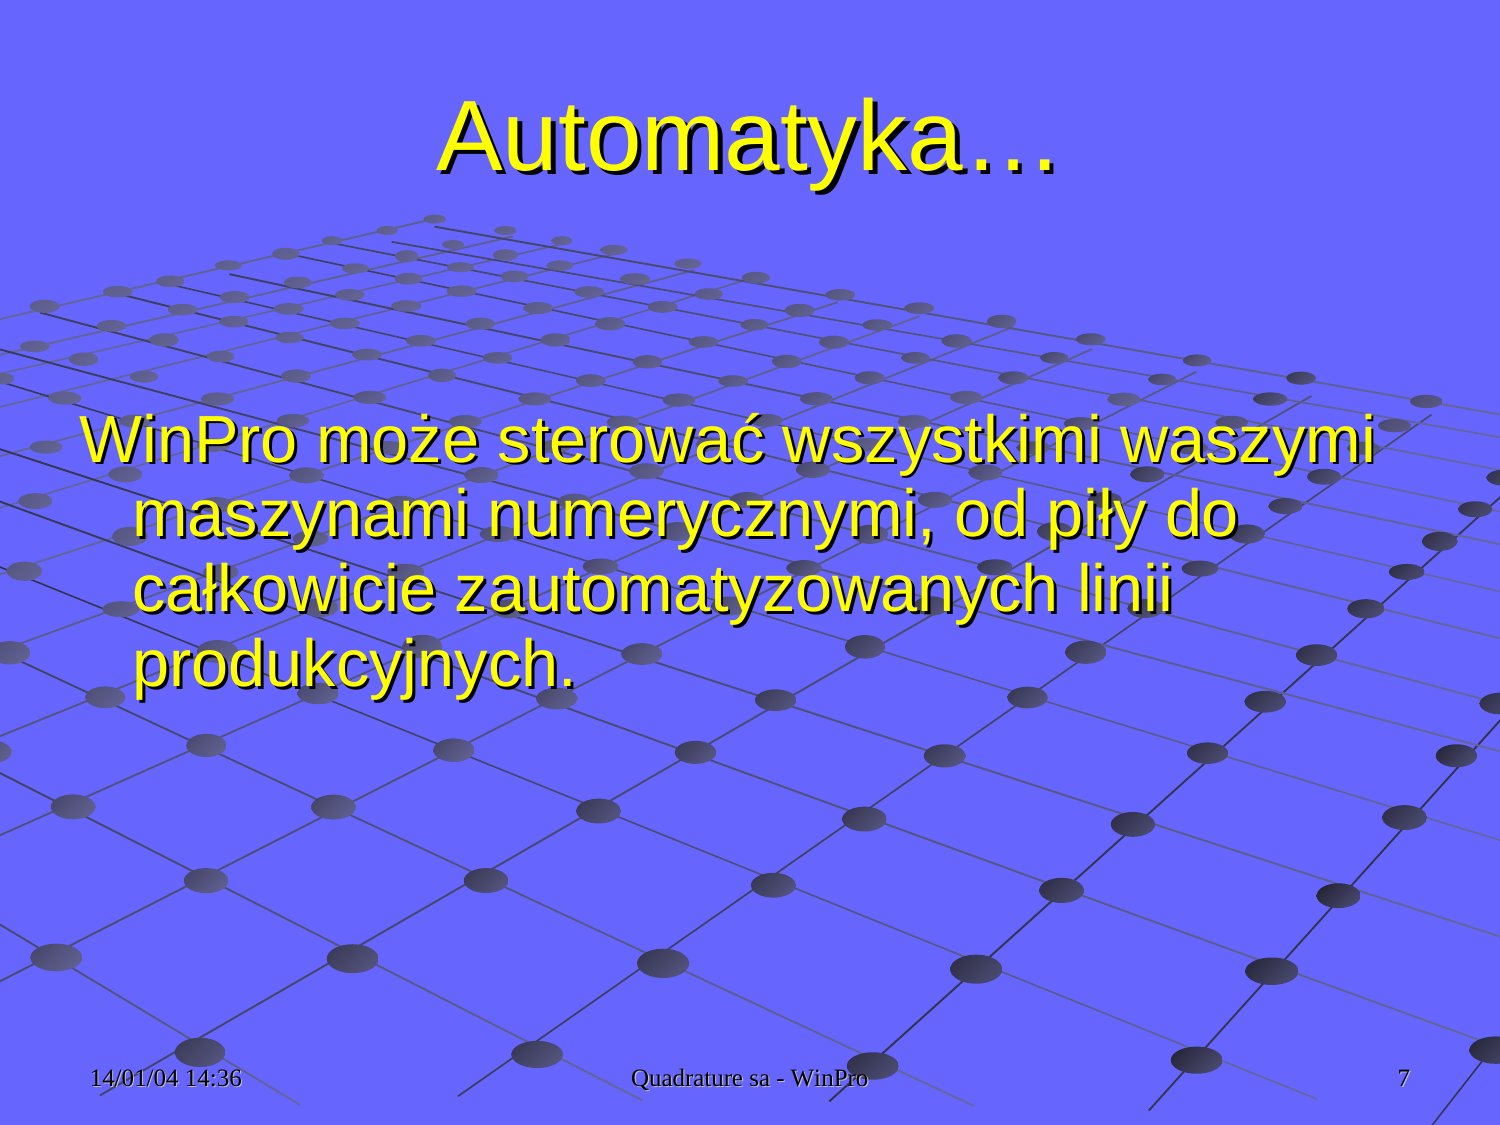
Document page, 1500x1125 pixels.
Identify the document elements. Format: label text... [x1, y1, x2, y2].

list WinPro może sterować wszystkimi waszymi maszynami numerycznymi, od piły do całkowicie zautomatyzowanych linii produkcyjnych. [64, 302, 1415, 1083]
title Automatyka… [75, 45, 1426, 233]
